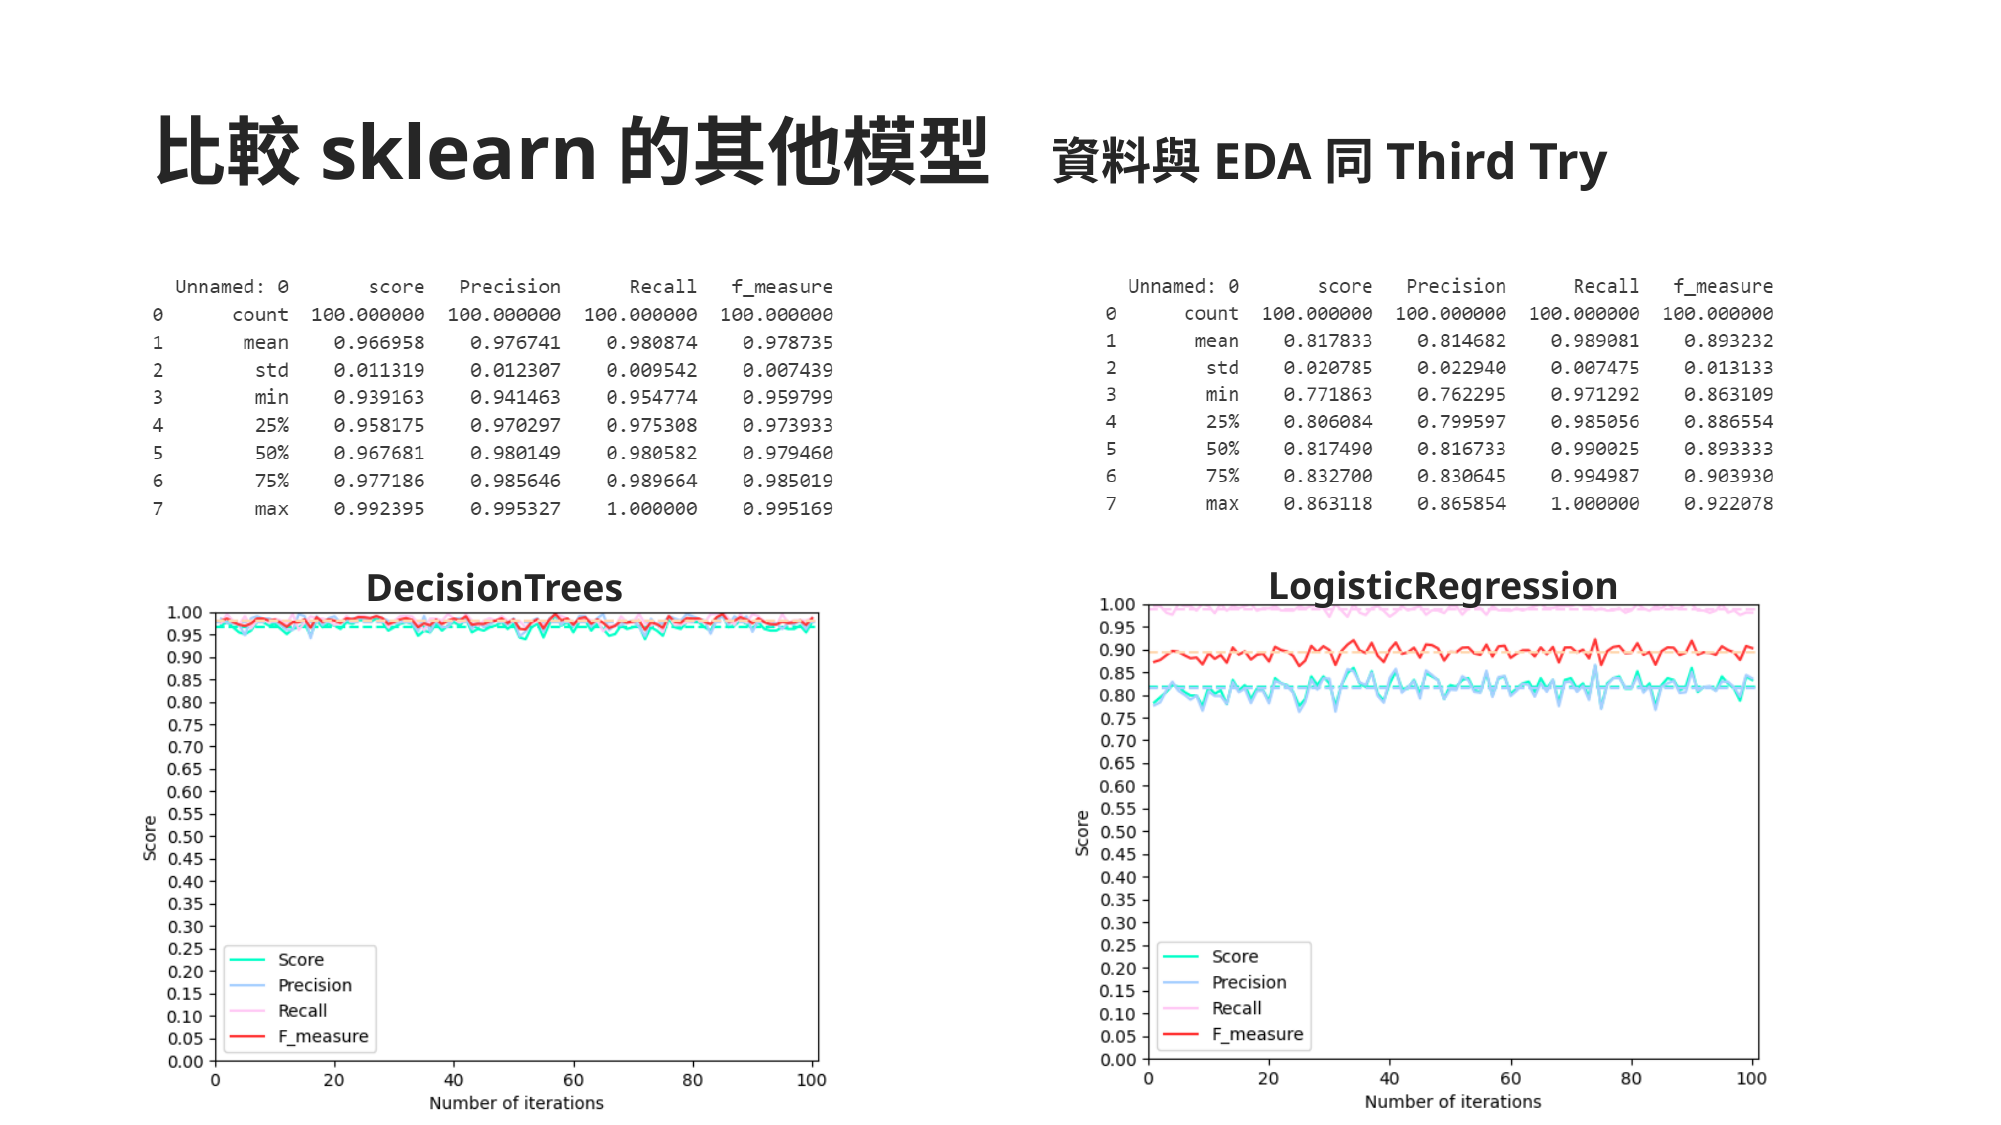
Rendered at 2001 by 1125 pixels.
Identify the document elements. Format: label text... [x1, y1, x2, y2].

picture [1050, 587, 1837, 1124]
text_box DecisionTrees [350, 556, 639, 617]
picture [1086, 262, 1802, 529]
text_box LogisticRegression [1253, 554, 1635, 615]
title 比較sklearn的其他模型 資料與EDA同Third Try [136, 46, 1862, 264]
picture [136, 595, 852, 1125]
picture [137, 267, 853, 531]
